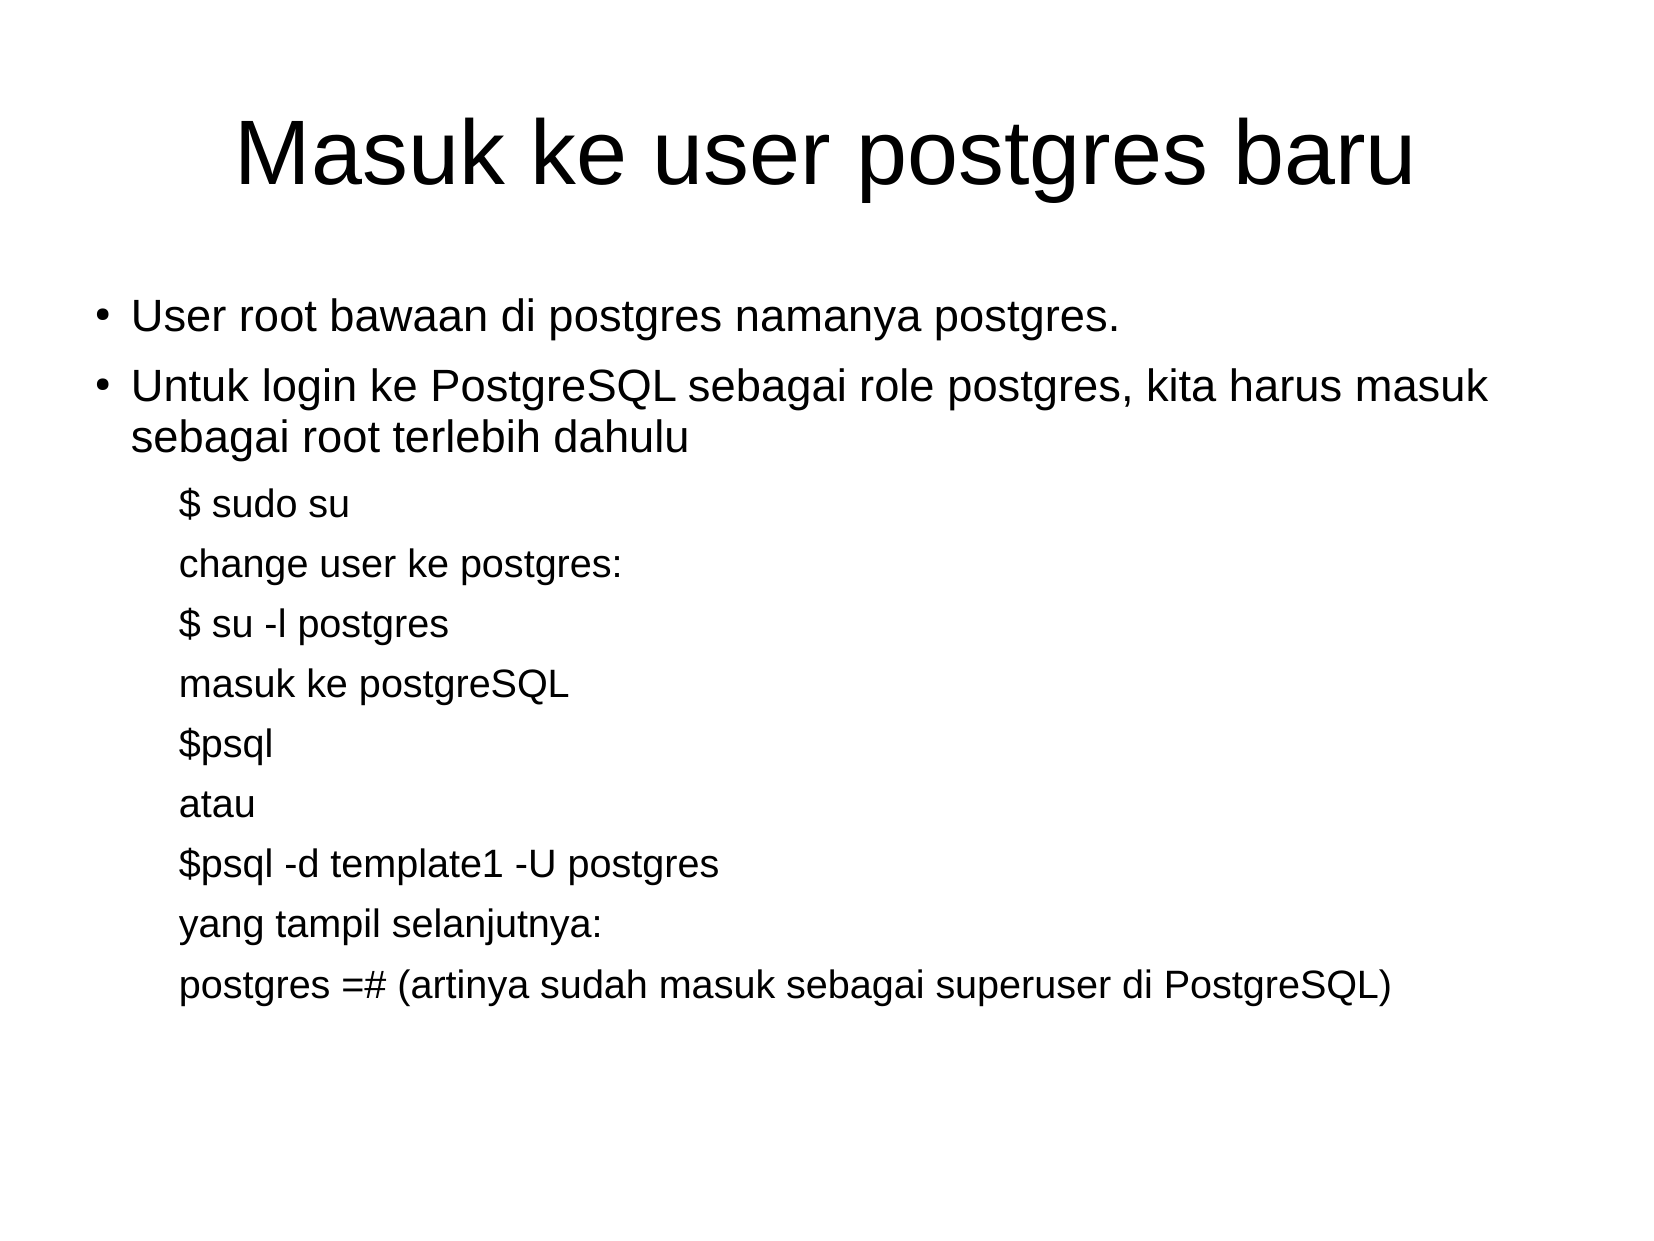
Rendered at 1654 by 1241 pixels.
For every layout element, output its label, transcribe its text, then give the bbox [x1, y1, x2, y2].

title Masuk ke user postgres baru [82, 49, 1571, 257]
list User root bawaan di postgres namanya postgres. Untuk login ke PostgreSQL sebagai role postgres, kita harus masuk sebagai root terlebih dahulu $ sudo su change user ke postgres: $ su -l postgres masuk ke postgreSQL $psql atau $psql -d template1 -U postgres yang tampil selanjutnya: postgres =# (artinya sudah masuk sebagai superuser di PostgreSQL) [82, 290, 1571, 1010]
